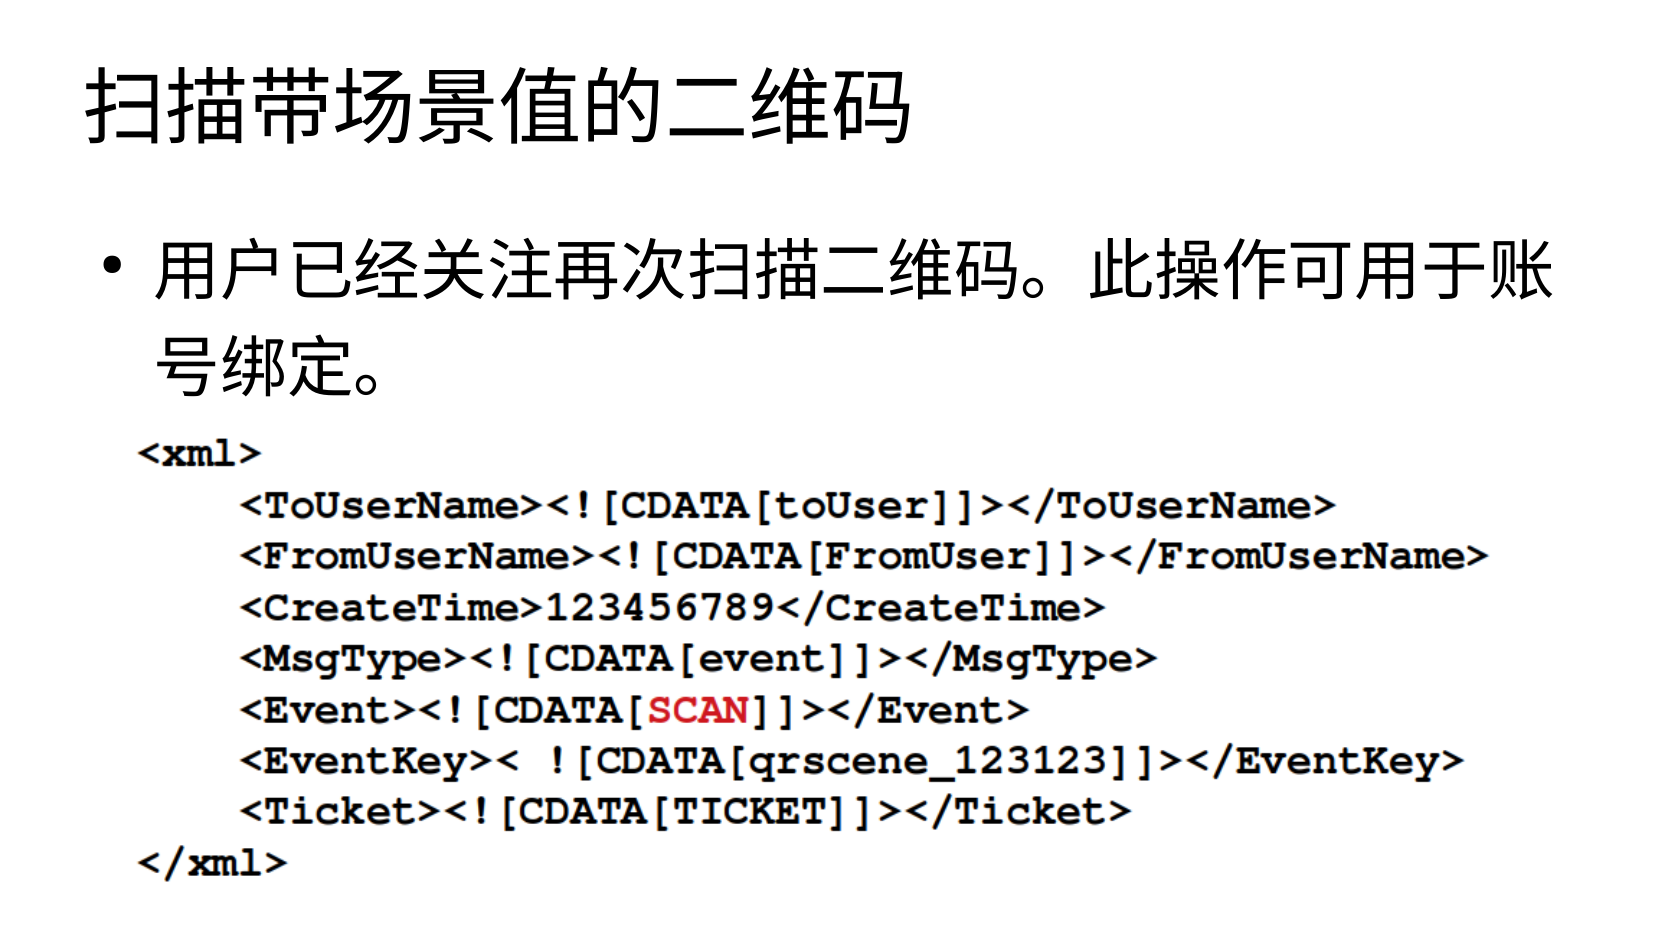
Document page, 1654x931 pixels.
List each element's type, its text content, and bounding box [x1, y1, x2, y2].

title 扫描带场景值的二维码 [82, 37, 1571, 166]
list 用户已经关注再次扫描二维码。此操作可用于账号绑定。 [82, 217, 1571, 827]
picture [127, 436, 1504, 886]
